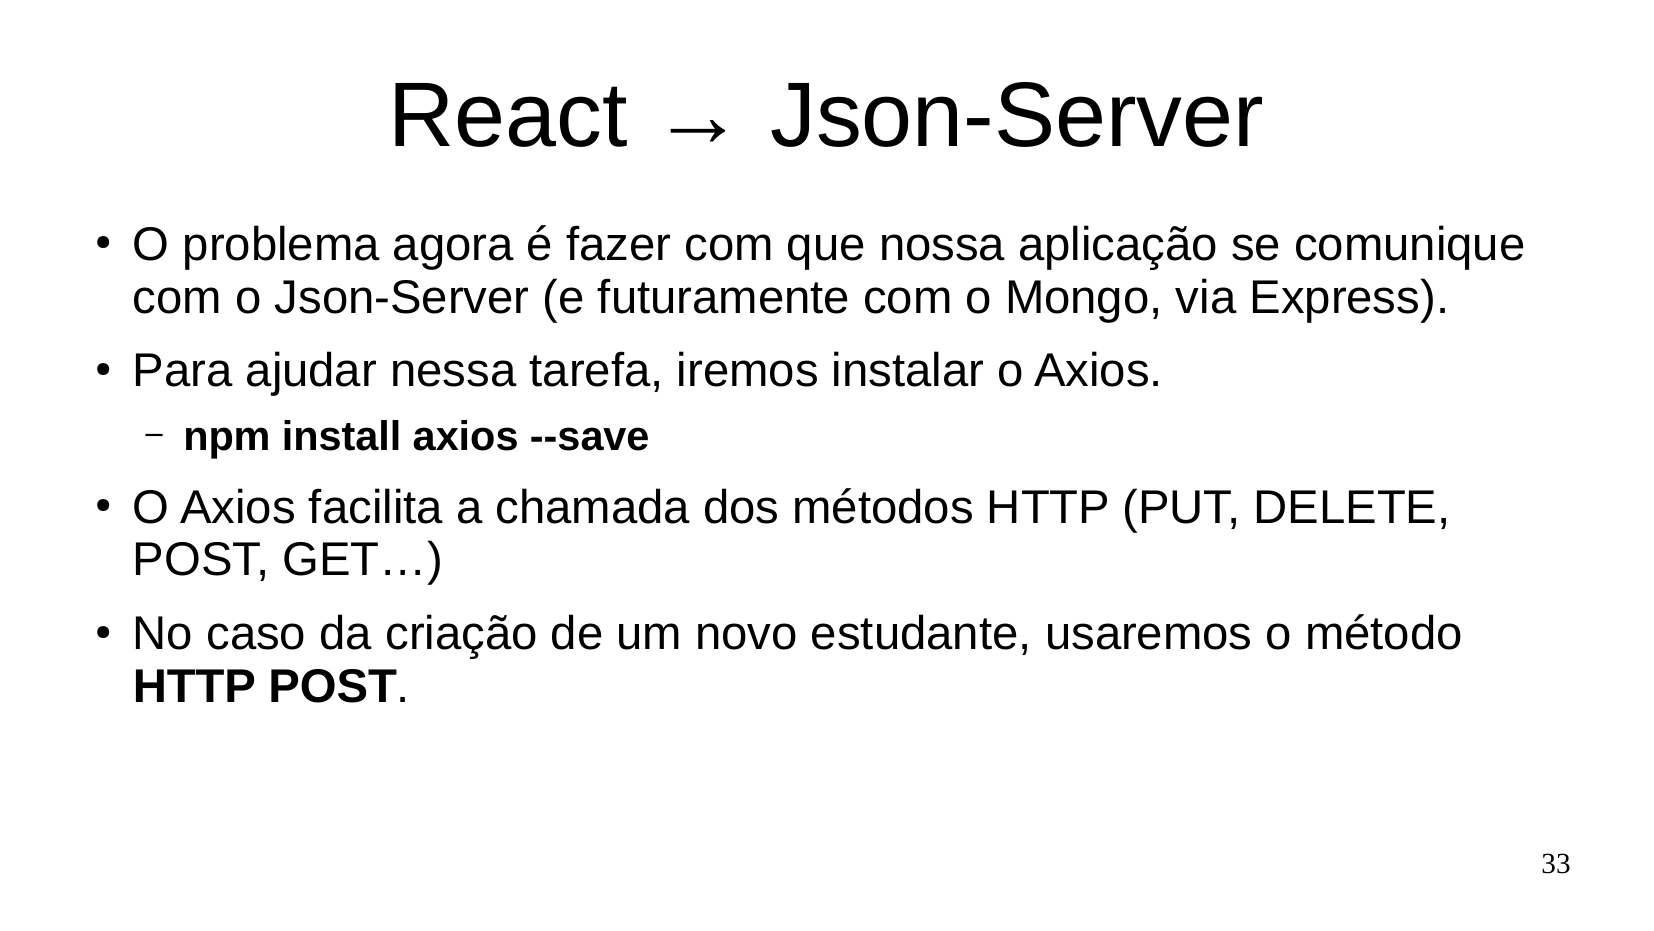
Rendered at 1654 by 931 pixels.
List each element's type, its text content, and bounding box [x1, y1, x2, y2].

title React → Json-Server [82, 37, 1571, 193]
list O problema agora é fazer com que nossa aplicação se comunique com o Json-Server (e futuramente com o Mongo, via Express). Para ajudar nessa tarefa, iremos instalar o Axios. npm install axios --save O Axios facilita a chamada dos métodos HTTP (PUT, DELETE, POST, GET…) No caso da criação de um novo estudante, usaremos o método HTTP POST. [82, 217, 1571, 758]
